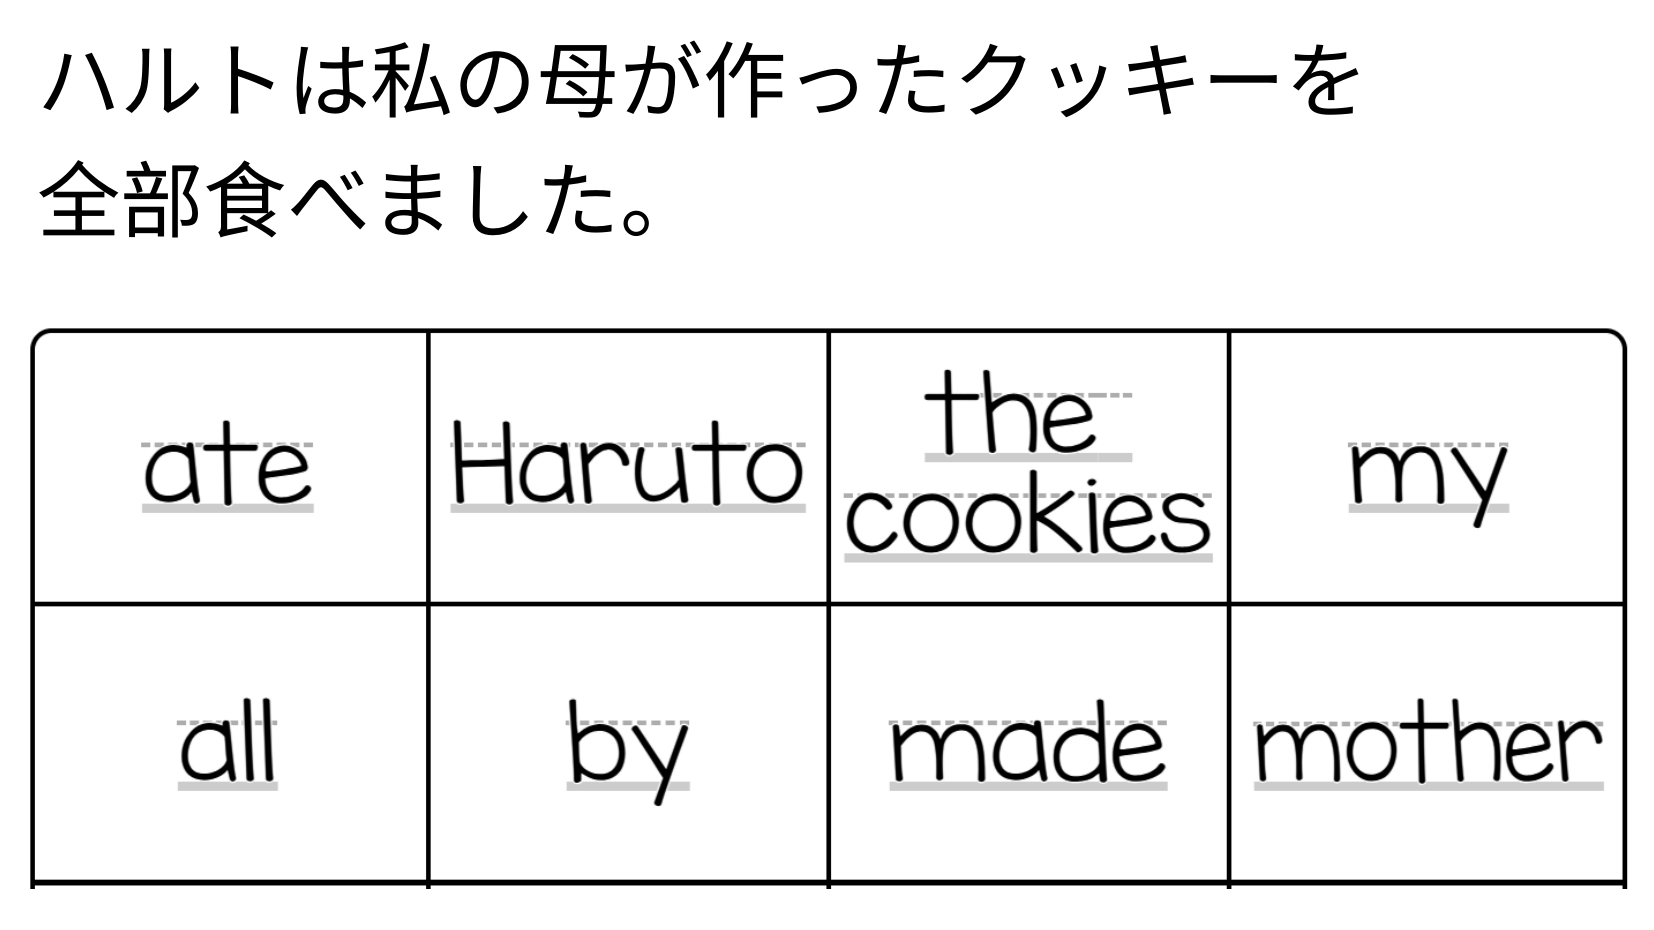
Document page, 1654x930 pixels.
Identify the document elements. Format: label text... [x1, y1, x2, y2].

title ハルトは私の母が作ったクッキーを 全部食べました。 [37, 19, 1612, 252]
picture [20, 325, 1633, 889]
